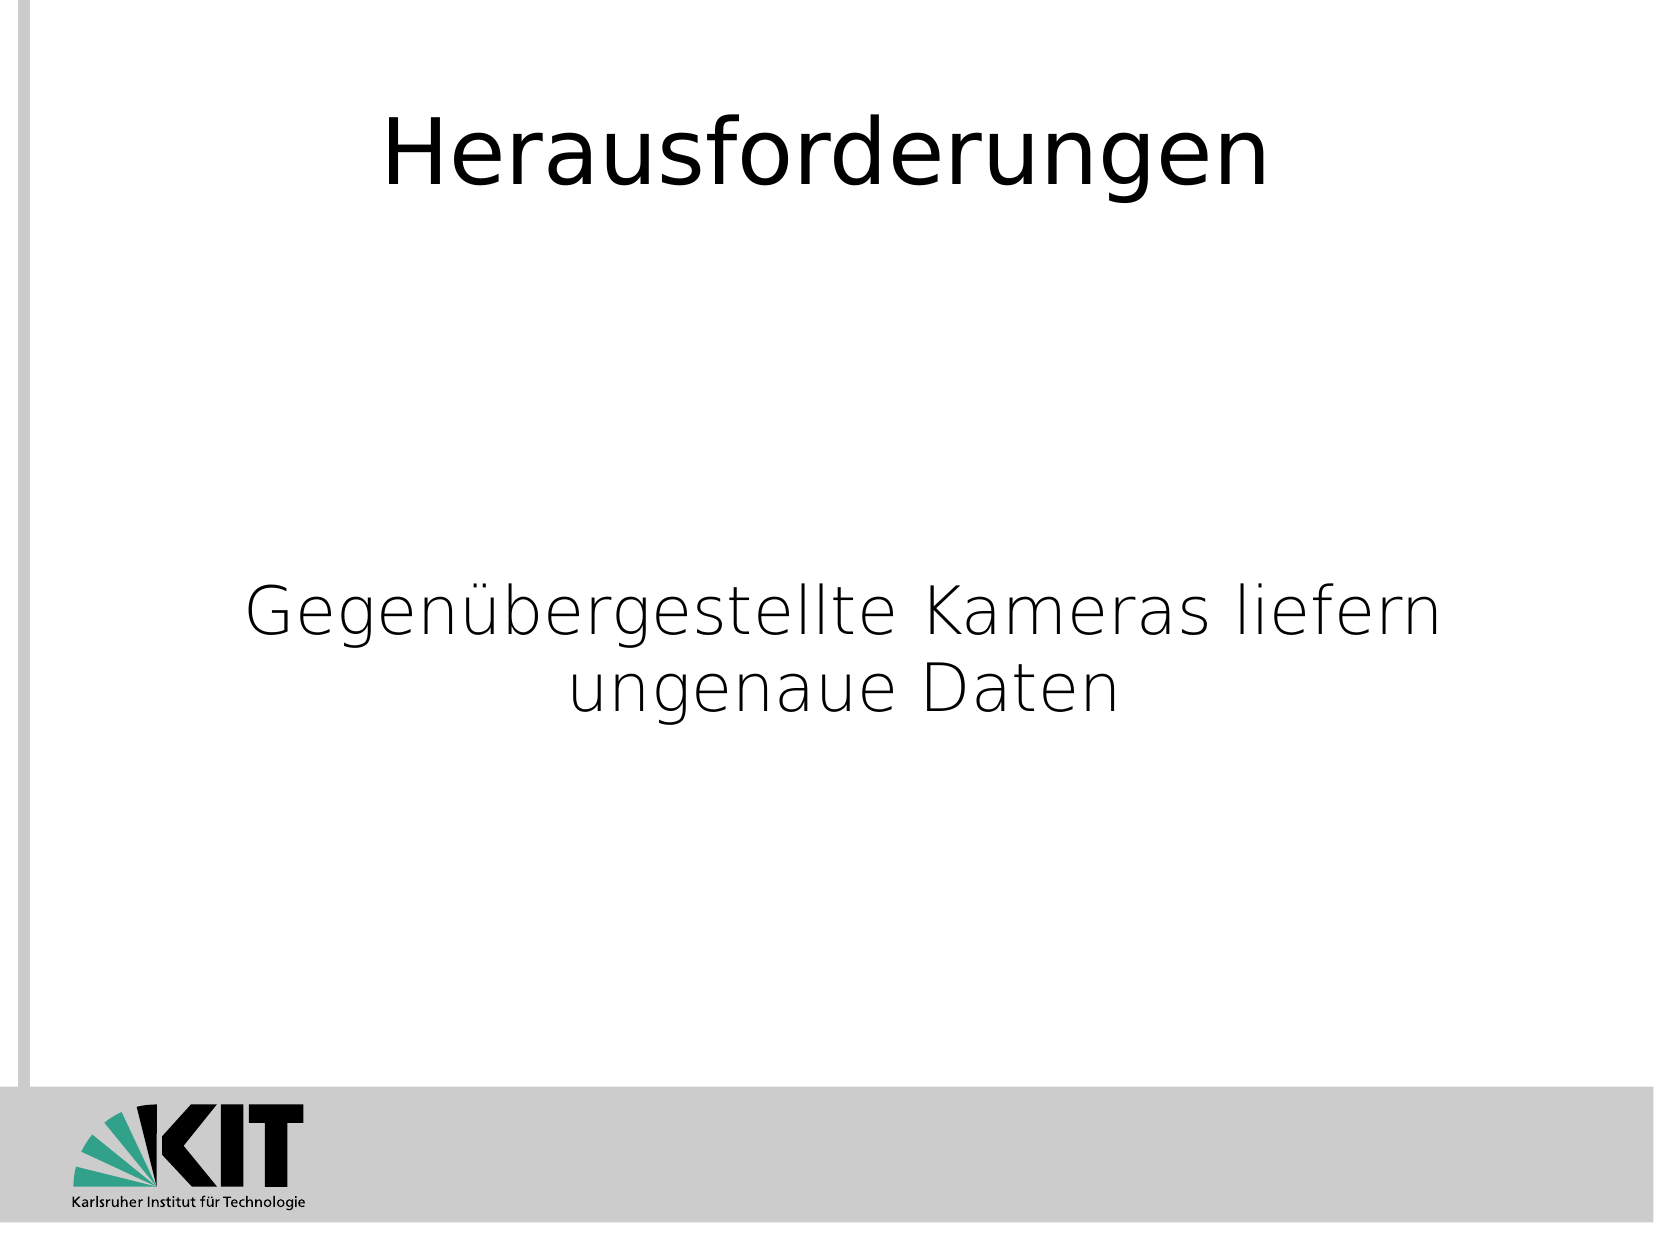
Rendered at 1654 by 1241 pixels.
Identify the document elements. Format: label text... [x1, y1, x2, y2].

subtitle Gegenübergestellte Kameras liefern ungenaue Daten [82, 290, 1571, 1010]
title Herausforderungen [82, 49, 1571, 257]
text_box [0, 1086, 1654, 1223]
picture [70, 1098, 308, 1217]
